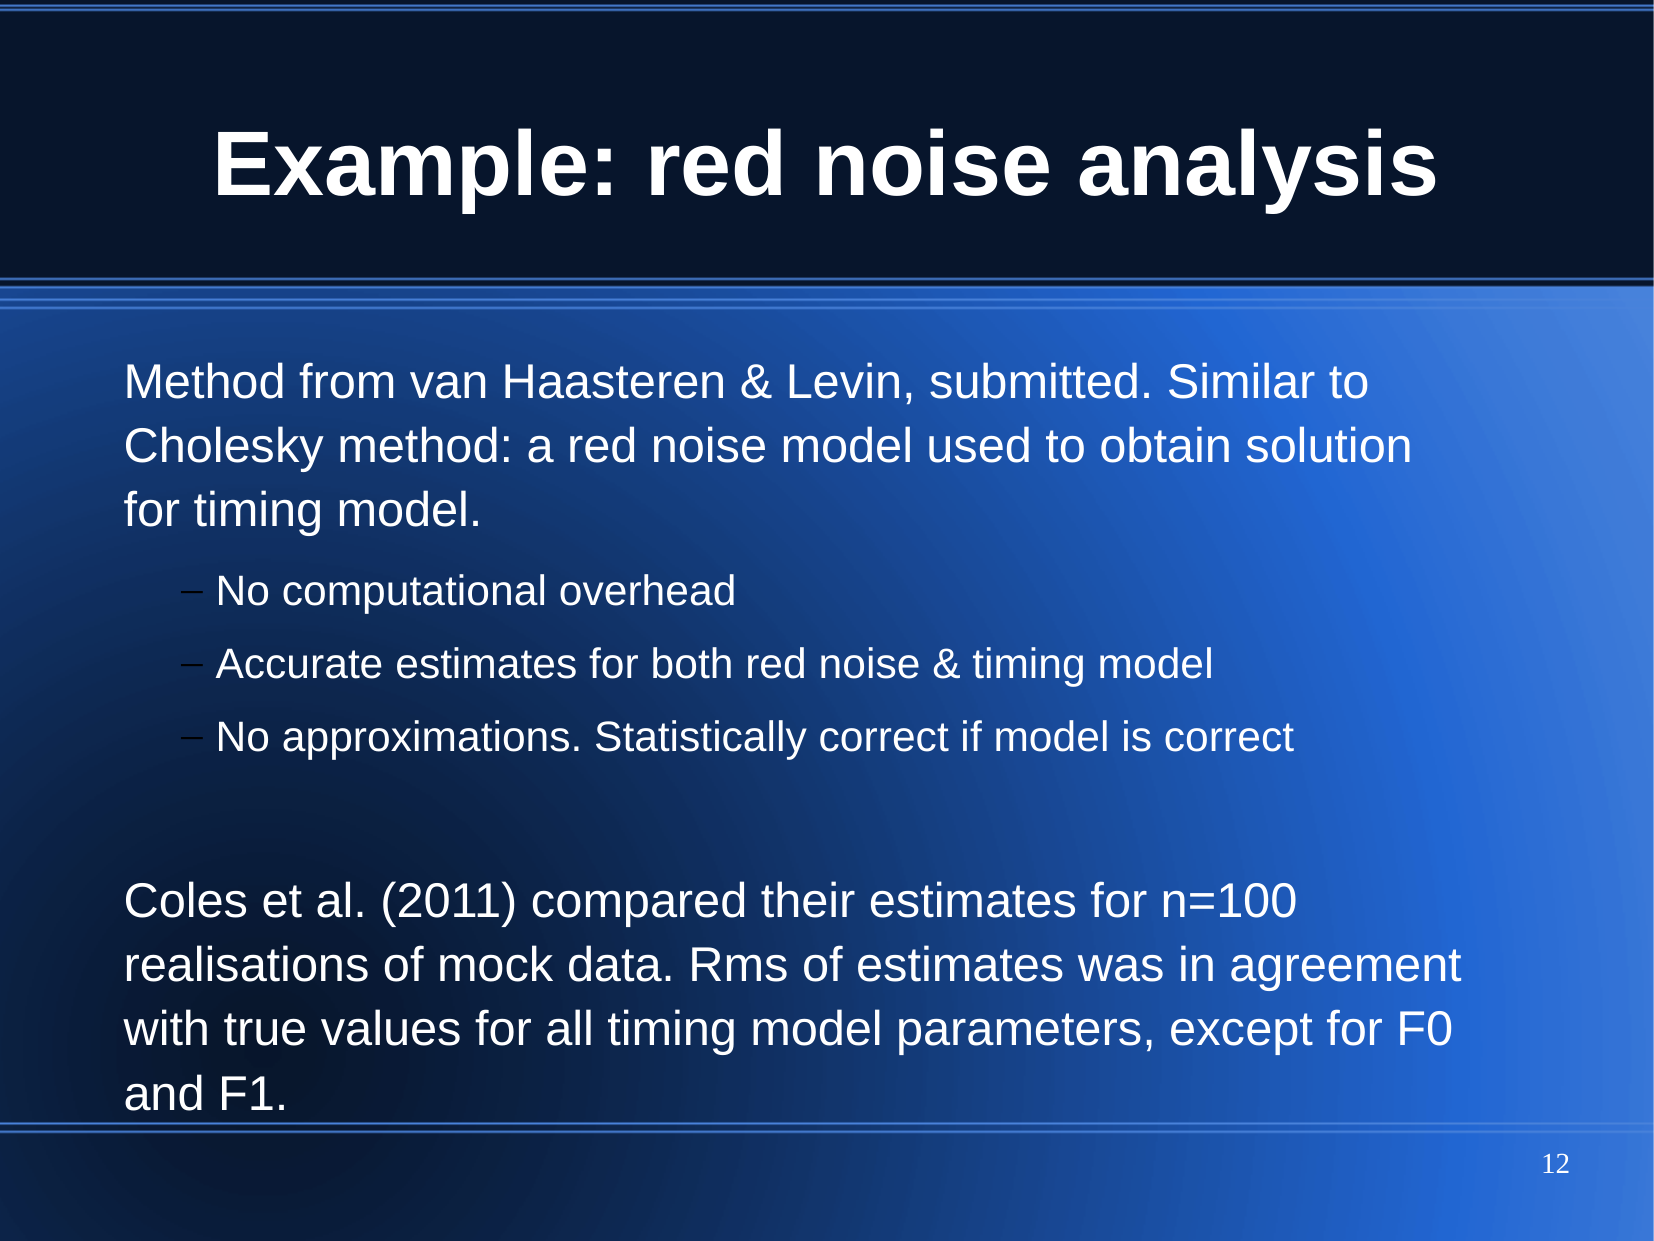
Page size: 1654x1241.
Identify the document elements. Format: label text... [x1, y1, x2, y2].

title Example: red noise analysis [82, 49, 1571, 257]
picture [0, 0, 1654, 1241]
list Method from van Haasteren & Levin, submitted. Similar to Cholesky method: a red noise model used to obtain solution for timing model. No computational overhead Accurate estimates for both red noise & timing model No approximations. Statistically correct if model is correct Coles et al. (2011) compared their estimates for n=100 realisations of mock data. Rms of estimates was in agreement with true values for all timing model parameters, except for F0 and F1. [71, 343, 1463, 1126]
